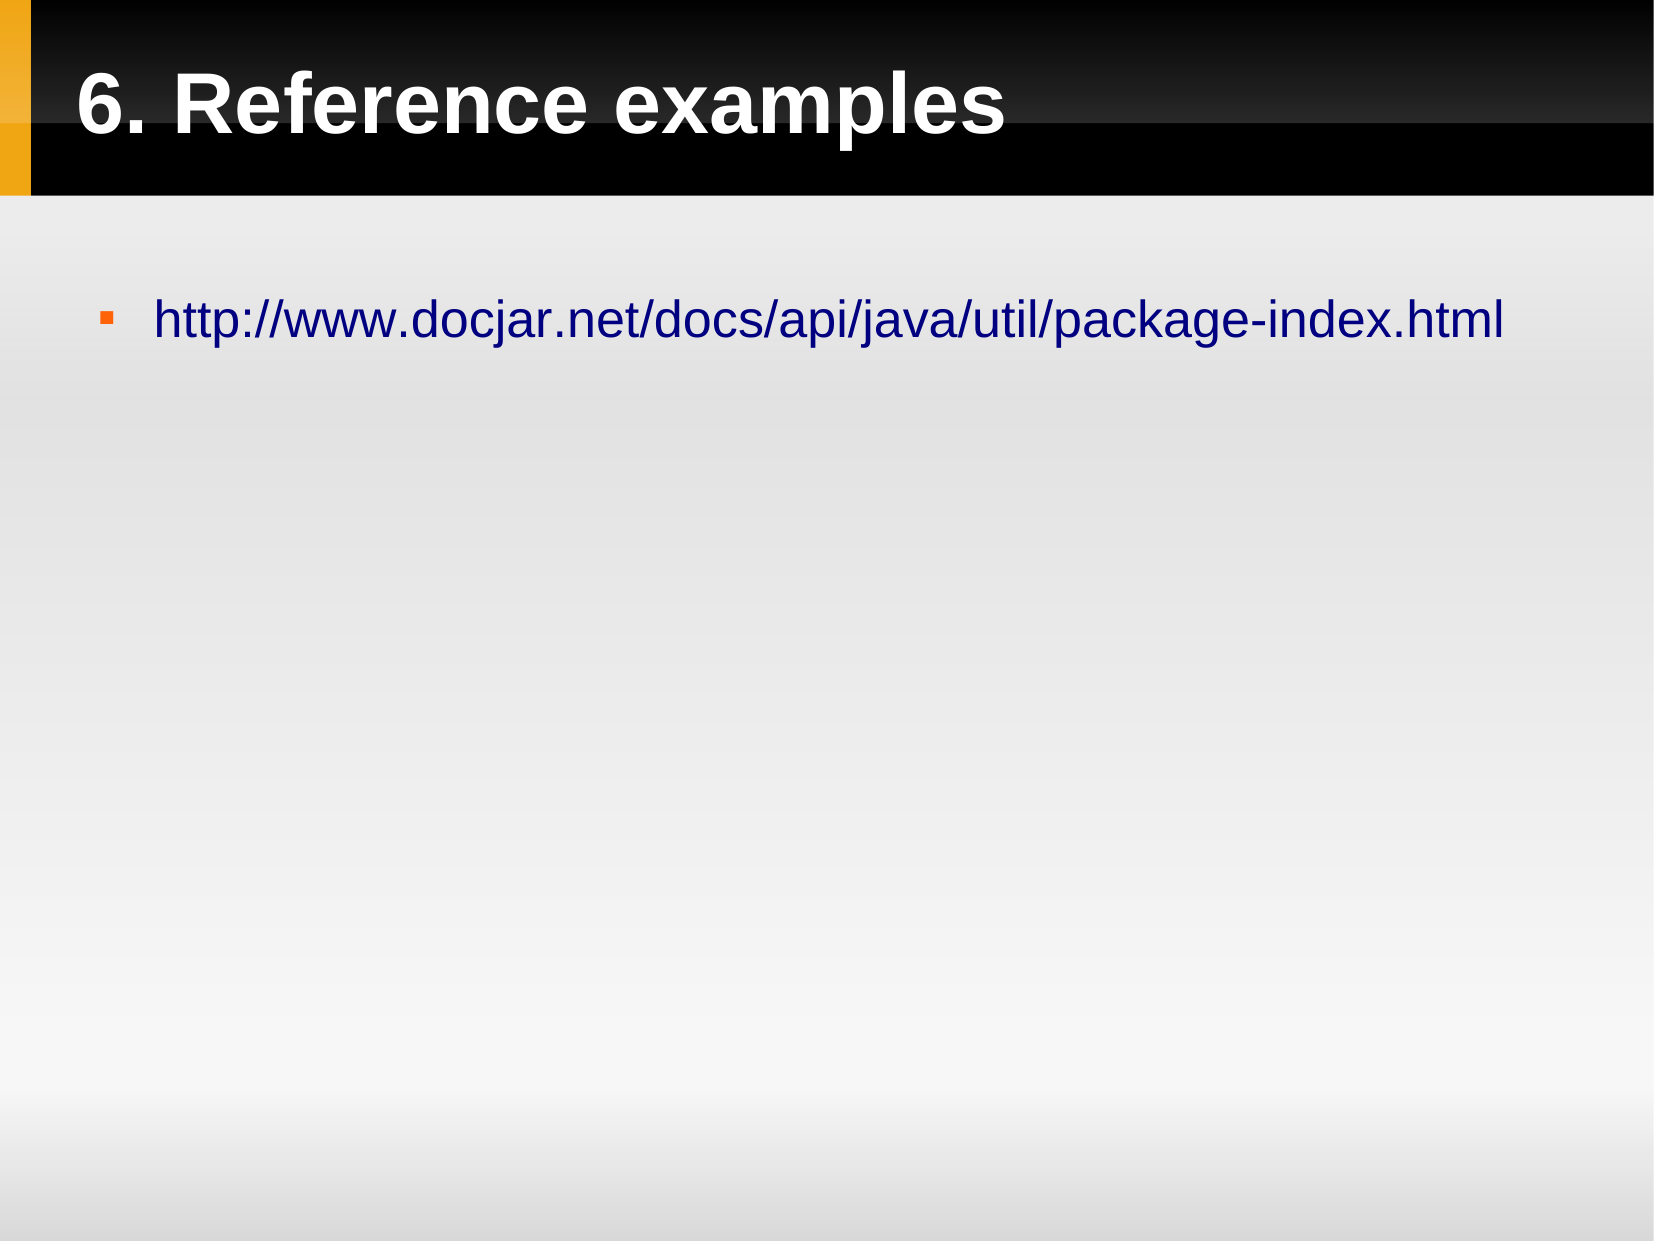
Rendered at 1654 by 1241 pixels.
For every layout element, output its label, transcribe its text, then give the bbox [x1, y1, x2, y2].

picture [0, 0, 1654, 1241]
list http://www.docjar.net/docs/api/java/util/package-index.html [82, 290, 1571, 1109]
title 6. Reference examples [76, 0, 1565, 208]
